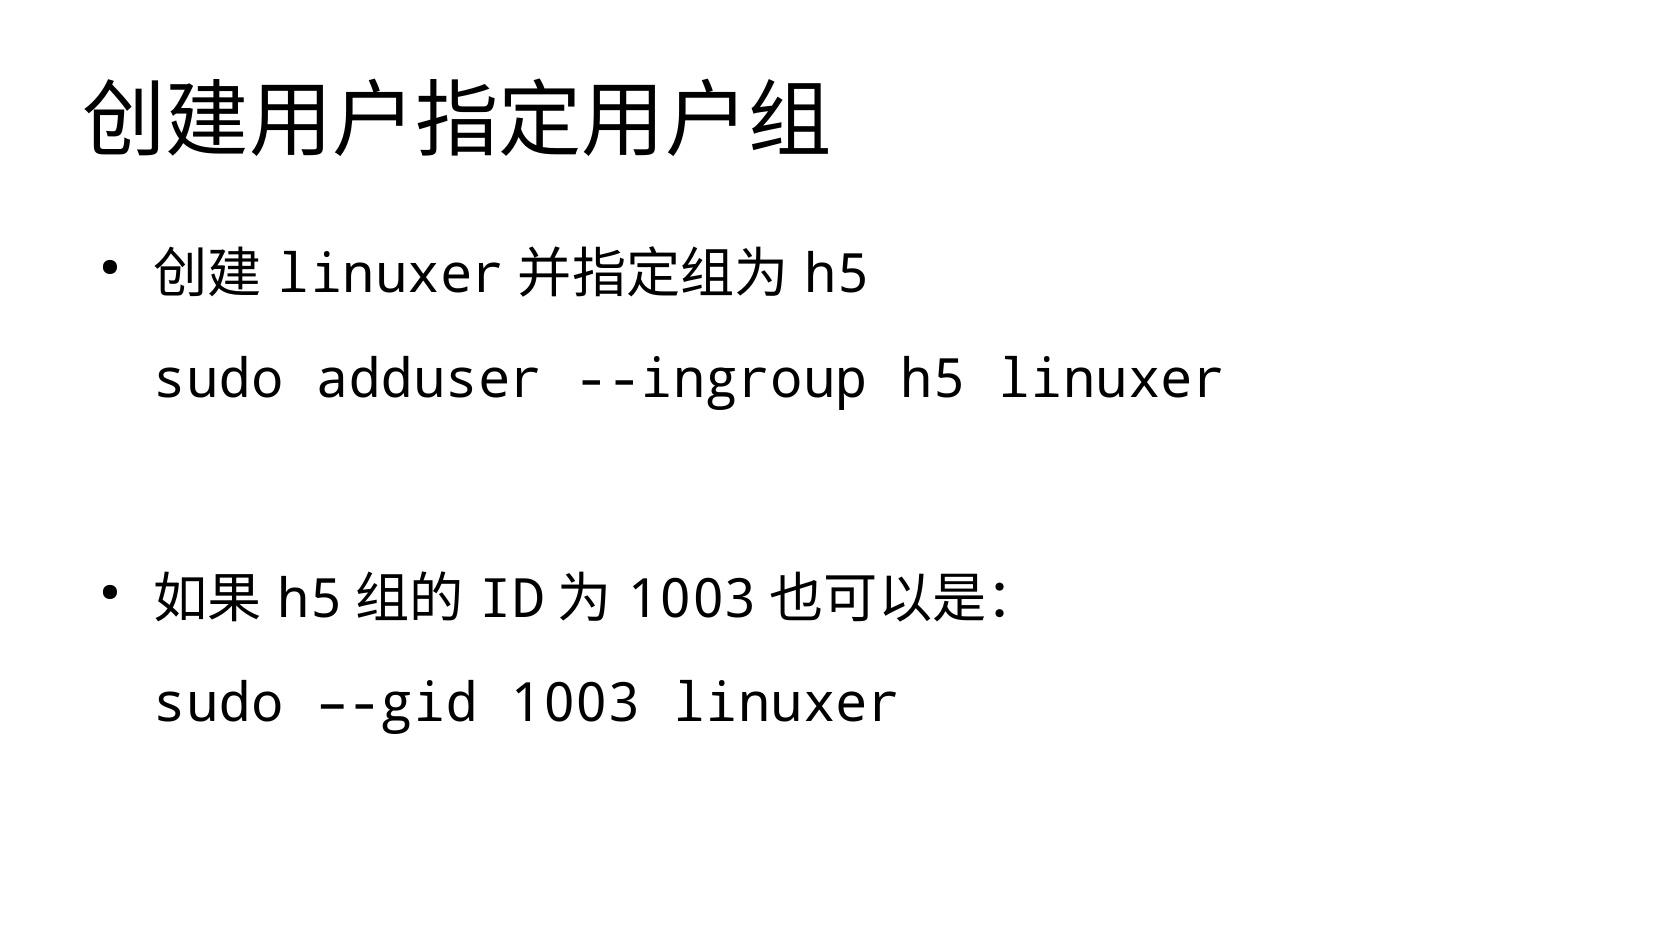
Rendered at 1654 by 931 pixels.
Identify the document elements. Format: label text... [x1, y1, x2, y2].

list 创建linuxer并指定组为h5 sudo adduser --ingroup h5 linuxer 如果h5组的ID为1003也可以是： sudo –-gid 1003 linuxer [82, 217, 1571, 758]
title 创建用户指定用户组 [82, 37, 1571, 189]
